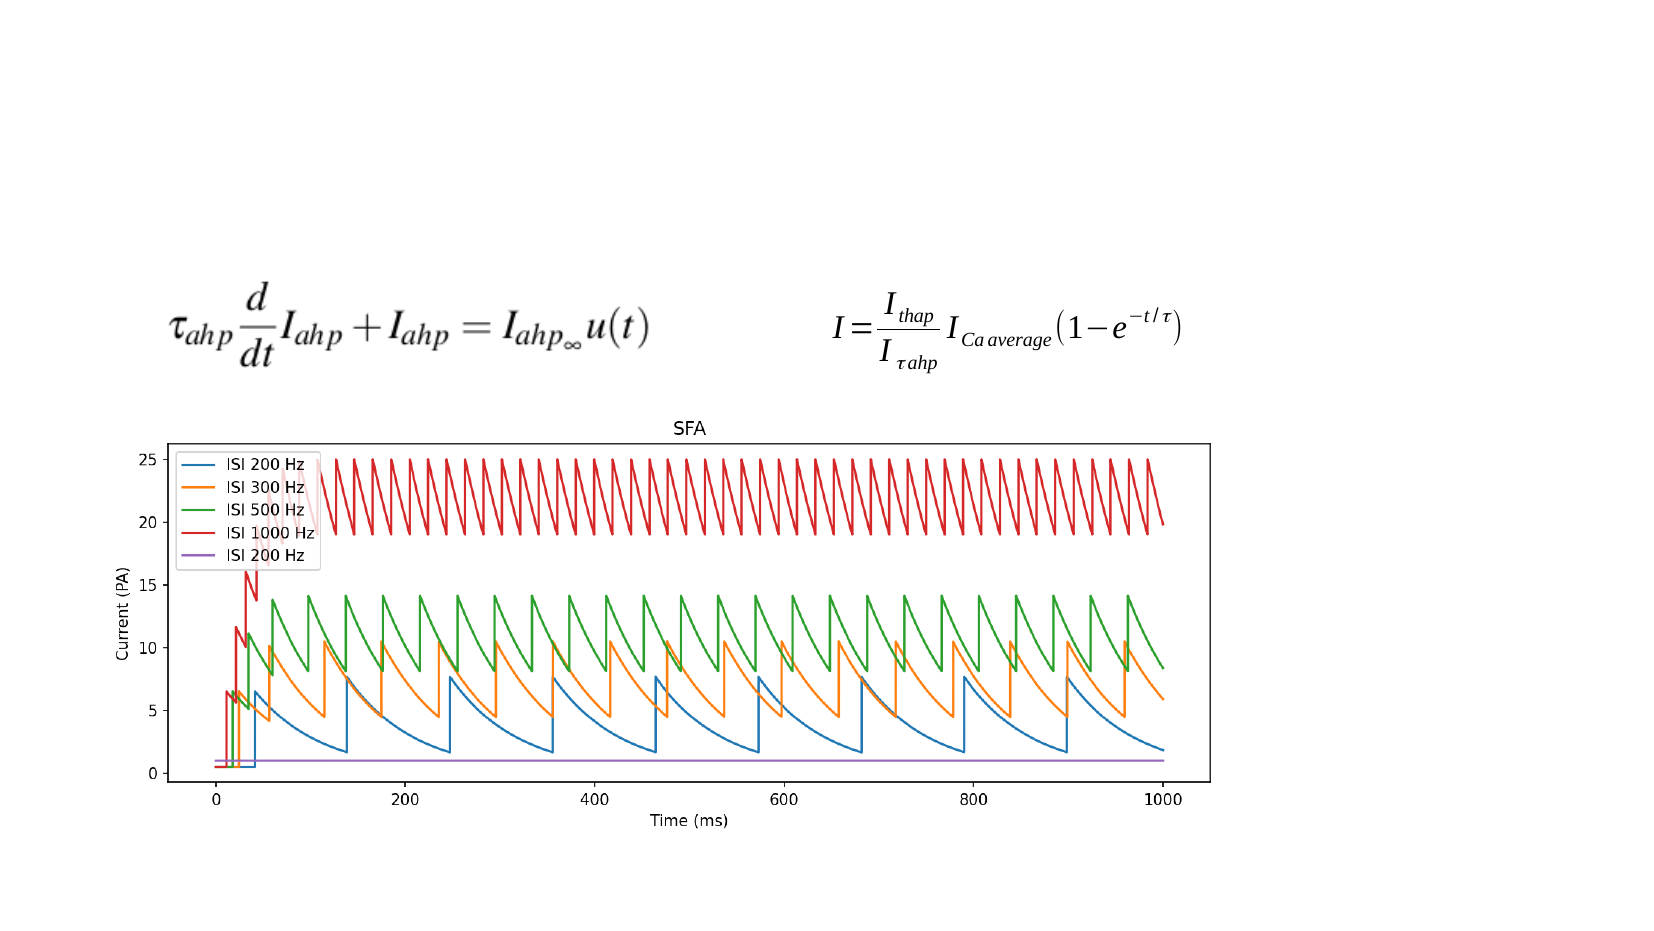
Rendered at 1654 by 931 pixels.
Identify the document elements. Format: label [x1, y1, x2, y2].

chart [825, 285, 1190, 374]
picture [90, 271, 708, 391]
picture [105, 409, 1221, 841]
